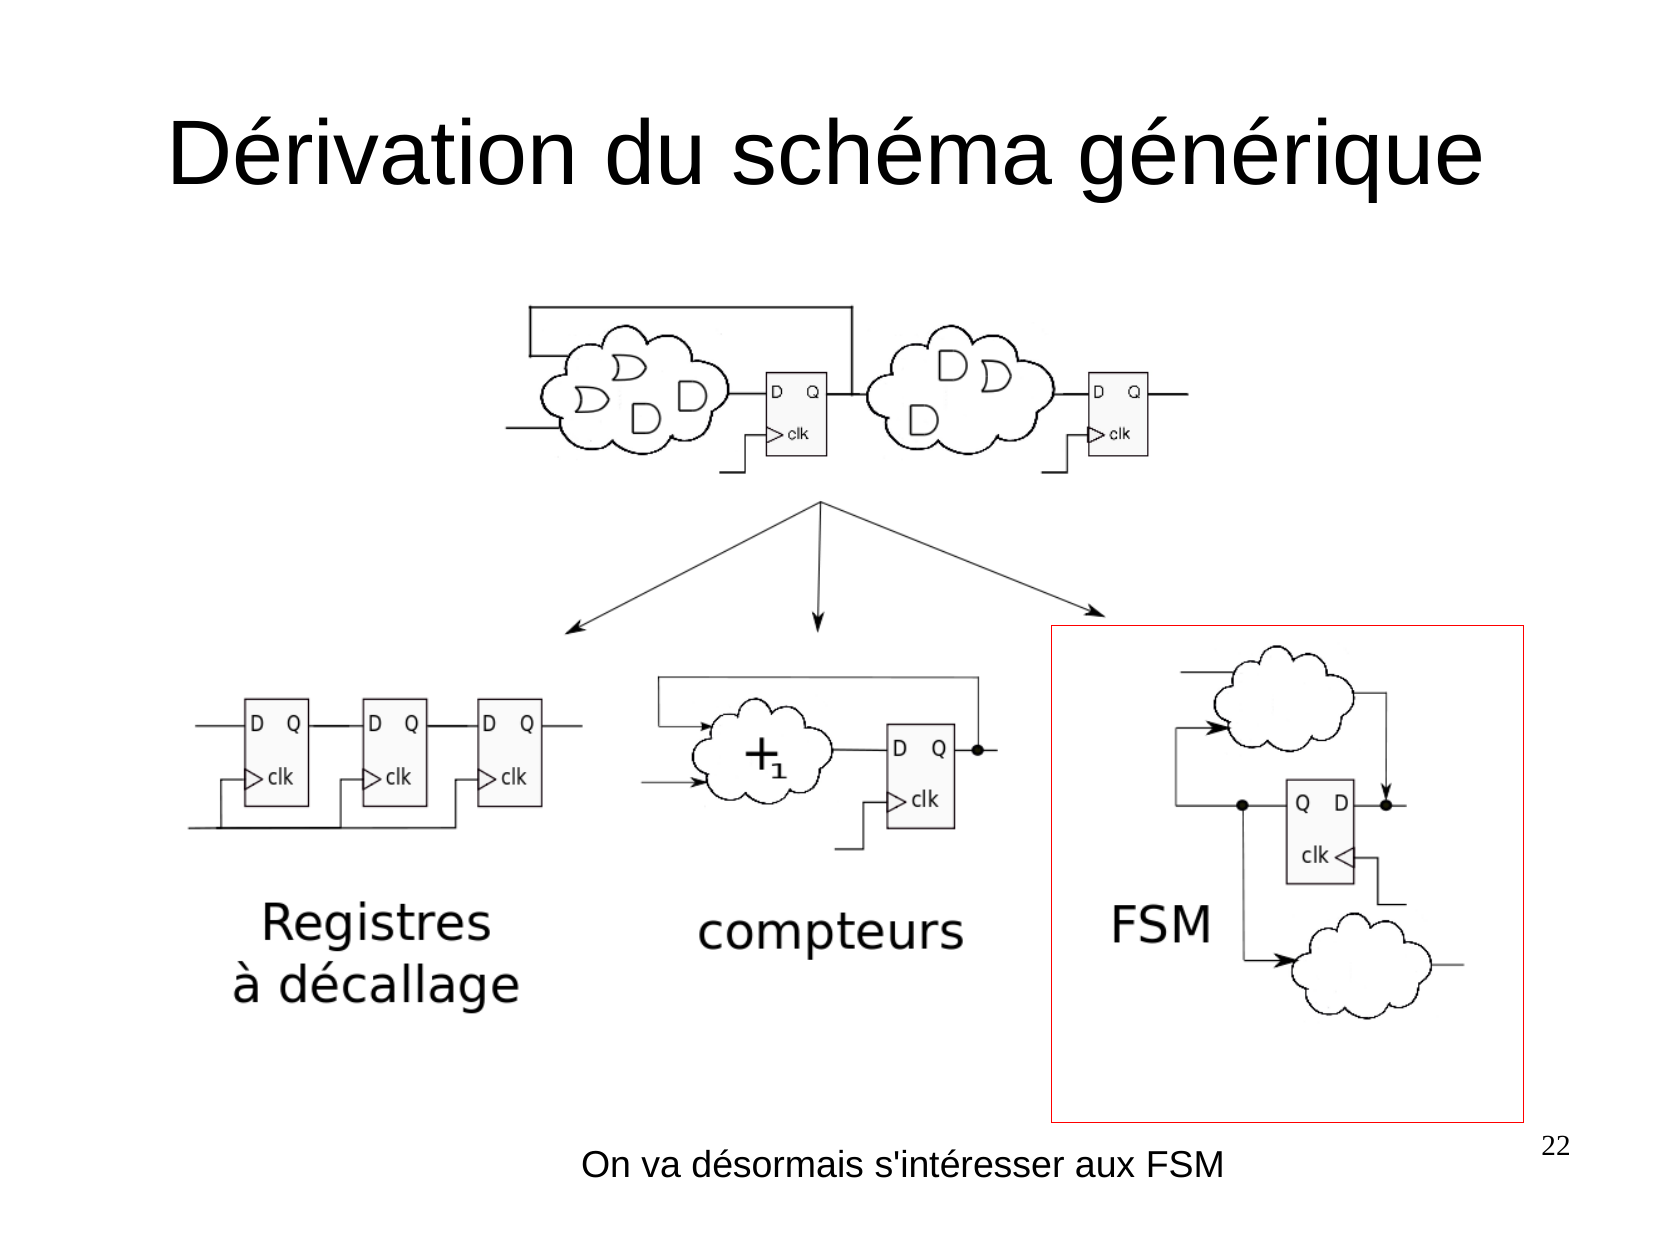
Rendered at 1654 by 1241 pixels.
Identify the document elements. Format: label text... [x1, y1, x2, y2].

picture [1052, 626, 1486, 1122]
picture [165, 244, 1486, 1170]
text_box On va désormais s'intéresser aux FSM [566, 1136, 1241, 1193]
title Dérivation du schéma générique [82, 49, 1571, 257]
